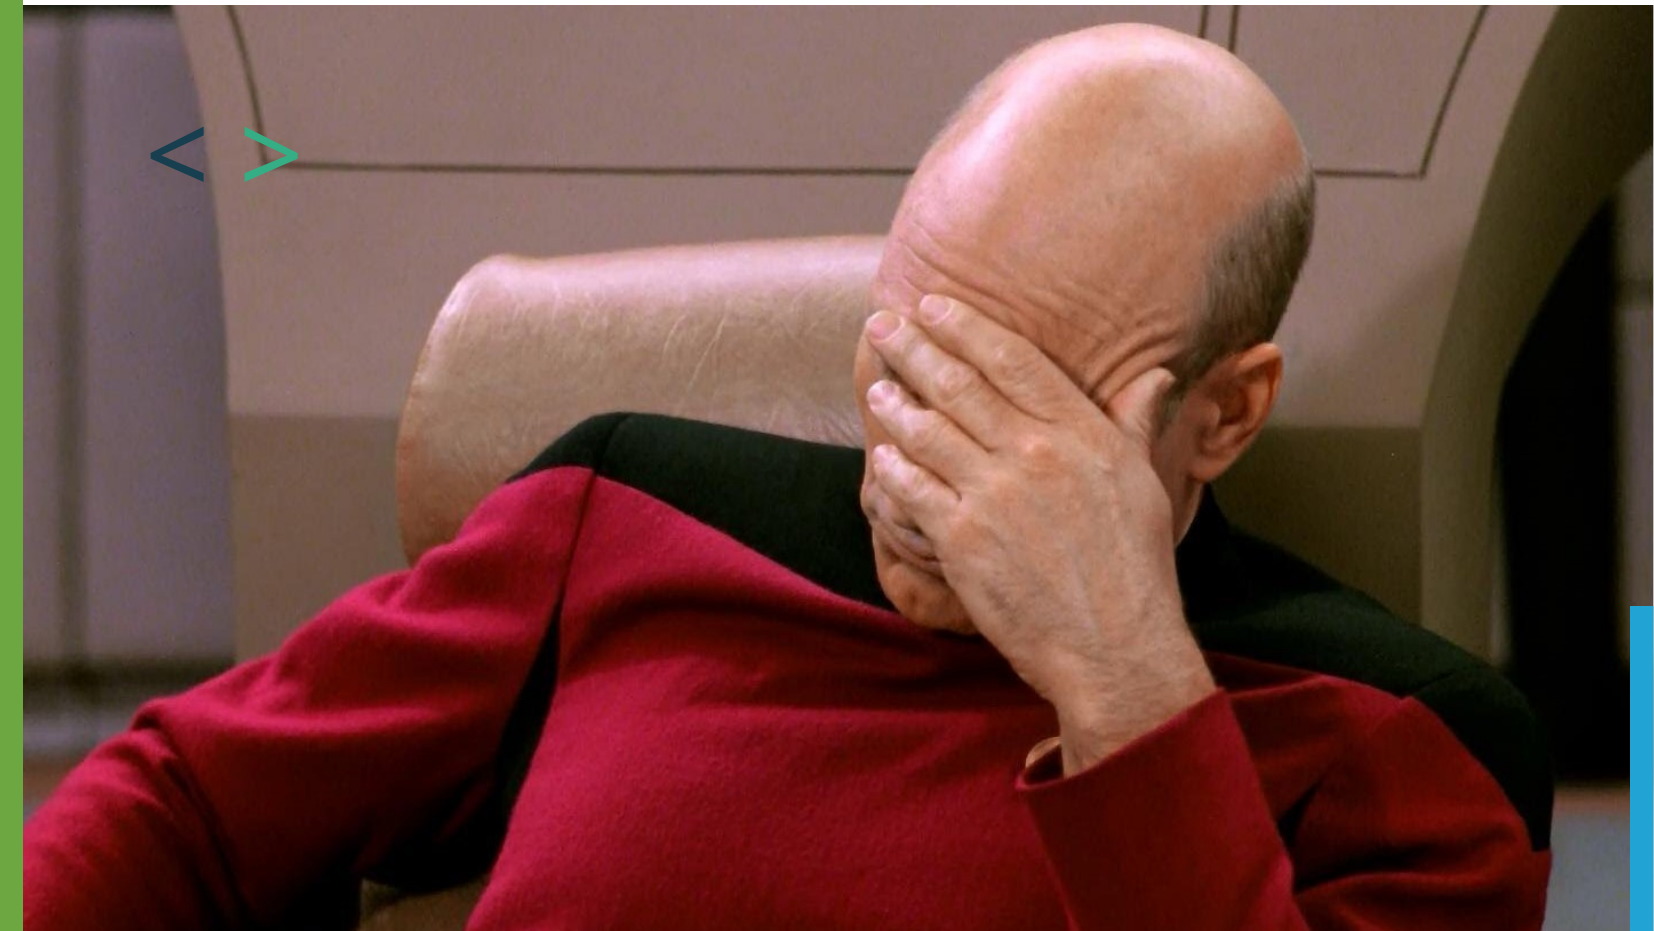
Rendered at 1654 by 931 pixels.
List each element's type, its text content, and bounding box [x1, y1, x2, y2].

list < > [75, 75, 340, 241]
picture [11, 5, 1654, 931]
